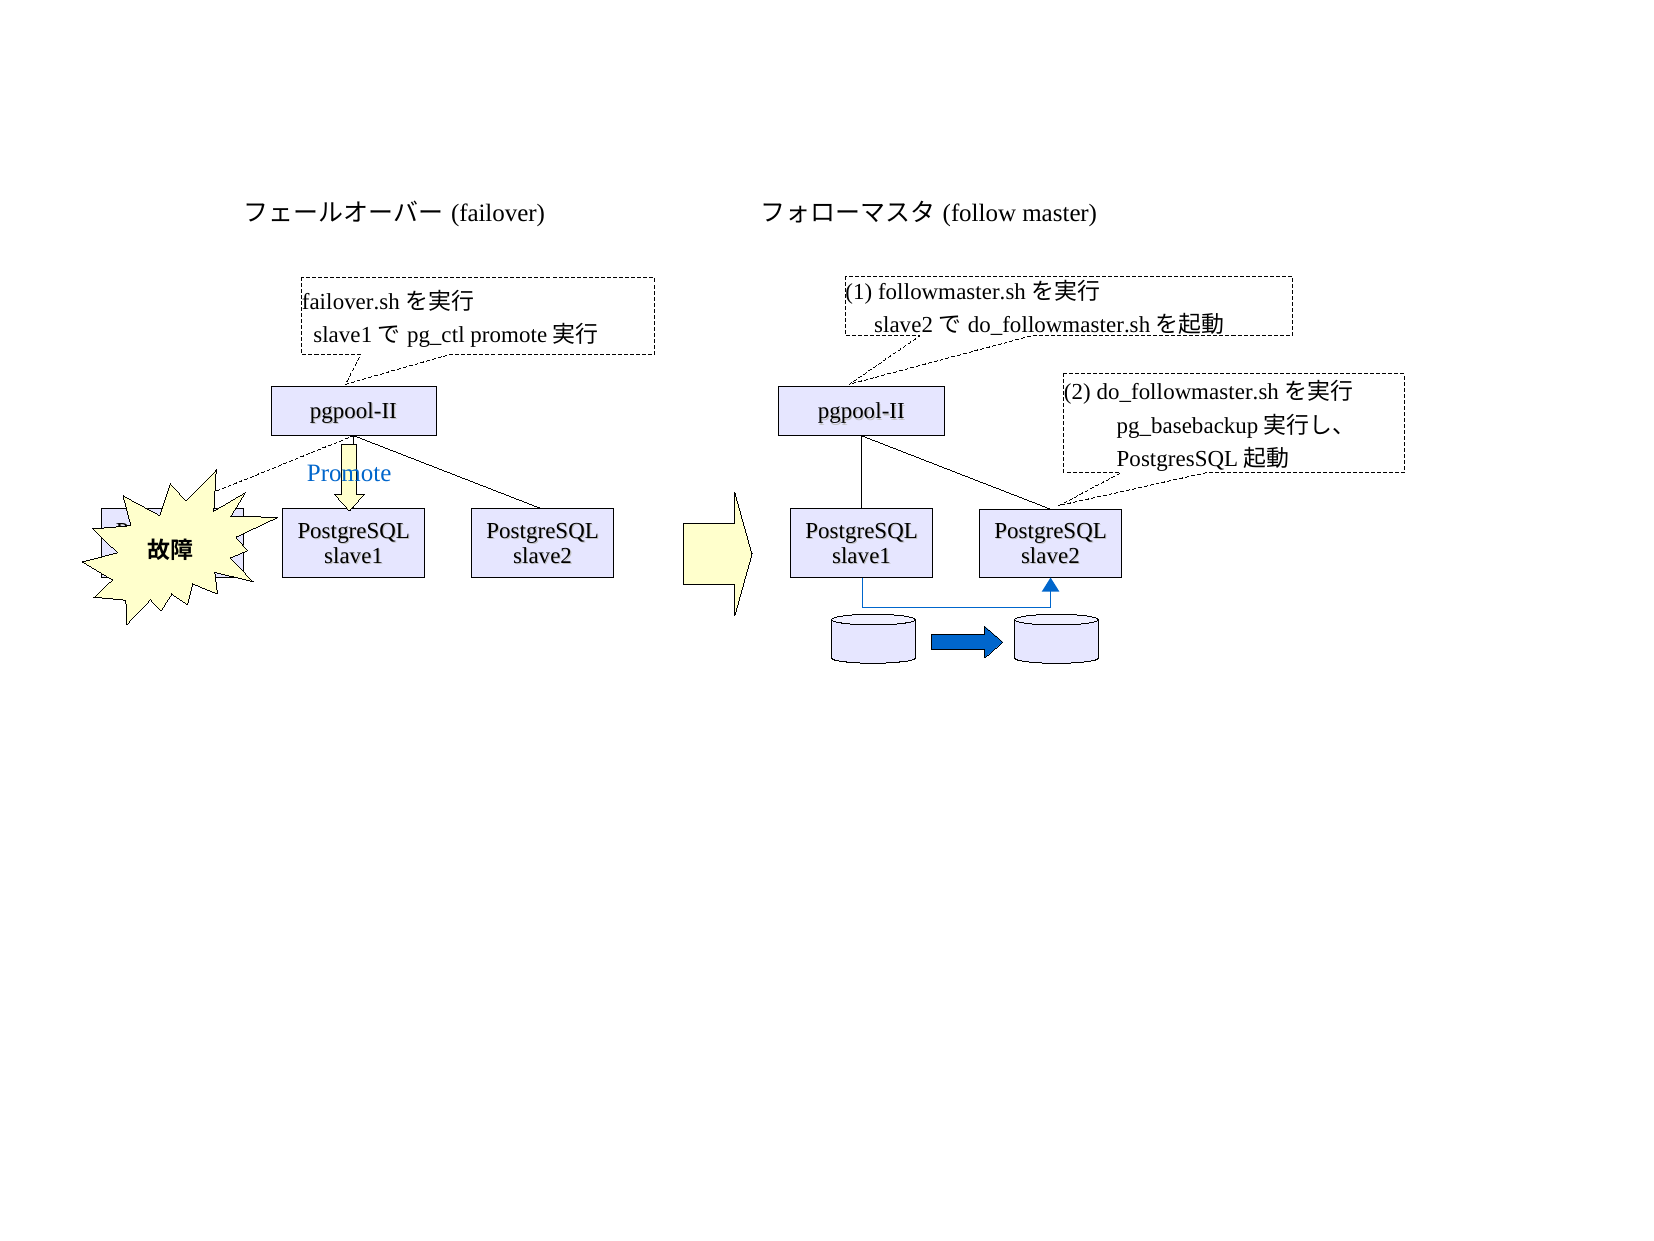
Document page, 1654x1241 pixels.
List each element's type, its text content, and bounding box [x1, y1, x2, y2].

text_box [931, 626, 1003, 658]
text_box pgpool-II [271, 386, 437, 436]
text_box Promote [334, 444, 365, 511]
text_box [683, 492, 753, 616]
text_box PostgreSQL slave2 [471, 508, 614, 578]
text_box (2) do_followmaster.shを実行 pg_basebackup実行し、 PostgresSQL起動 [1058, 373, 1405, 506]
text_box PostgreSQL slave1 [282, 508, 425, 578]
text_box 故障 [82, 469, 278, 625]
text_box PostgreSQL slave1 [790, 508, 933, 578]
text_box pgpool-II [778, 386, 945, 436]
text_box PostgreSQL slave2 [979, 509, 1122, 578]
text_box (1) followmaster.shを実行 slave2でdo_followmaster.shを起動 [845, 276, 1293, 385]
text_box PostgreSQL master [101, 508, 130, 528]
text_box [831, 621, 916, 664]
text_box [1014, 621, 1099, 664]
text_box failover.shを実行 slave1でpg_ctl promote実行 [301, 277, 655, 385]
text_box フェールオーバー(failover) フォローマスタ(follow master) [243, 192, 1130, 223]
